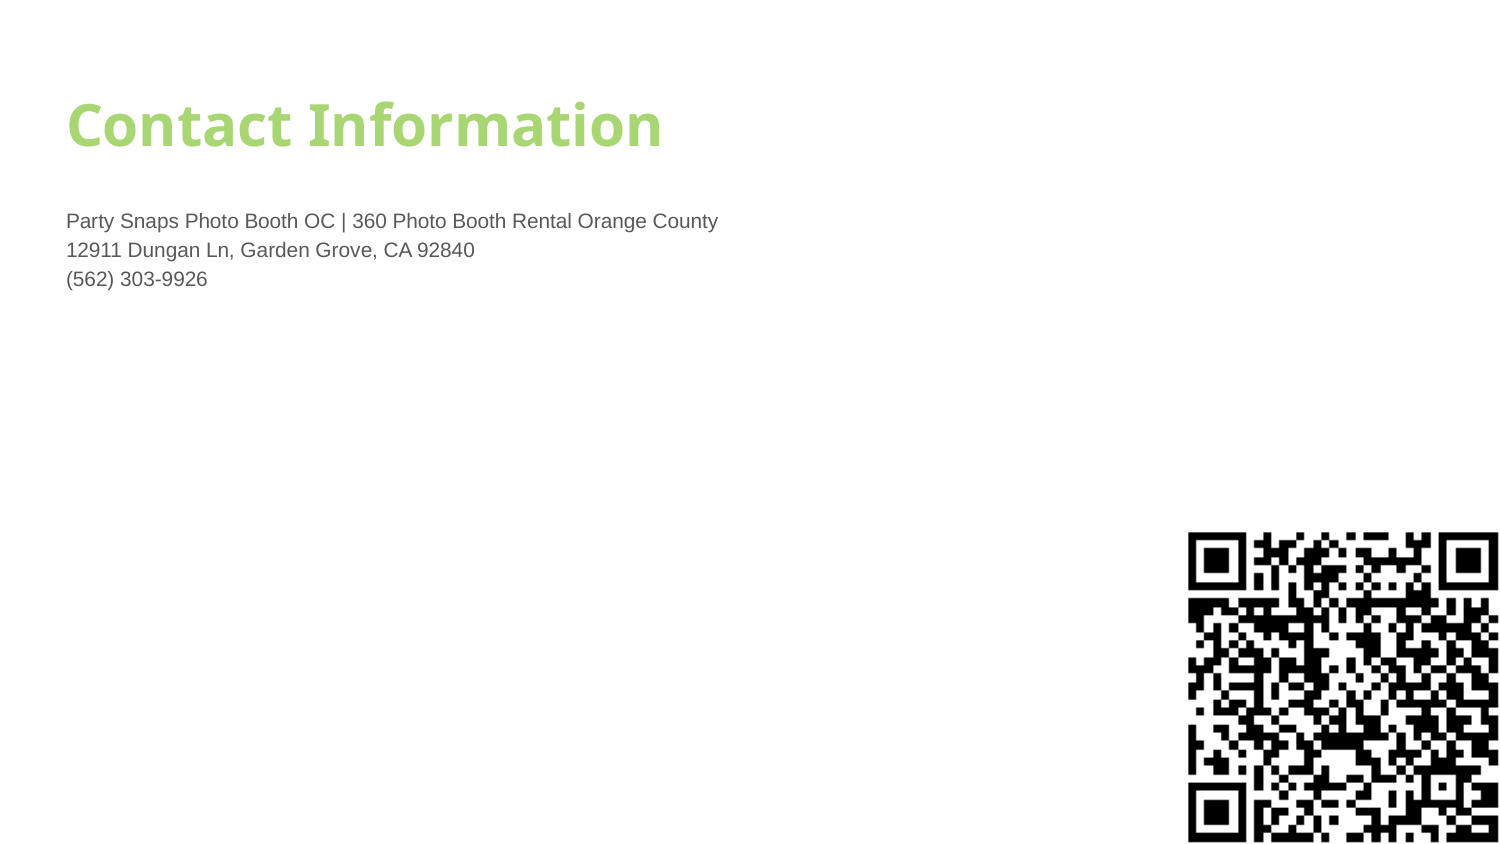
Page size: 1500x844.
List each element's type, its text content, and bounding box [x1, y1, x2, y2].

list Party Snaps Photo Booth OC | 360 Photo Booth Rental Orange County 12911 Dungan Ln, Garden Grove, CA 92840 (562) 303-9926 [51, 189, 1449, 750]
title Contact Information [51, 72, 1449, 167]
picture [1187, 531, 1500, 844]
